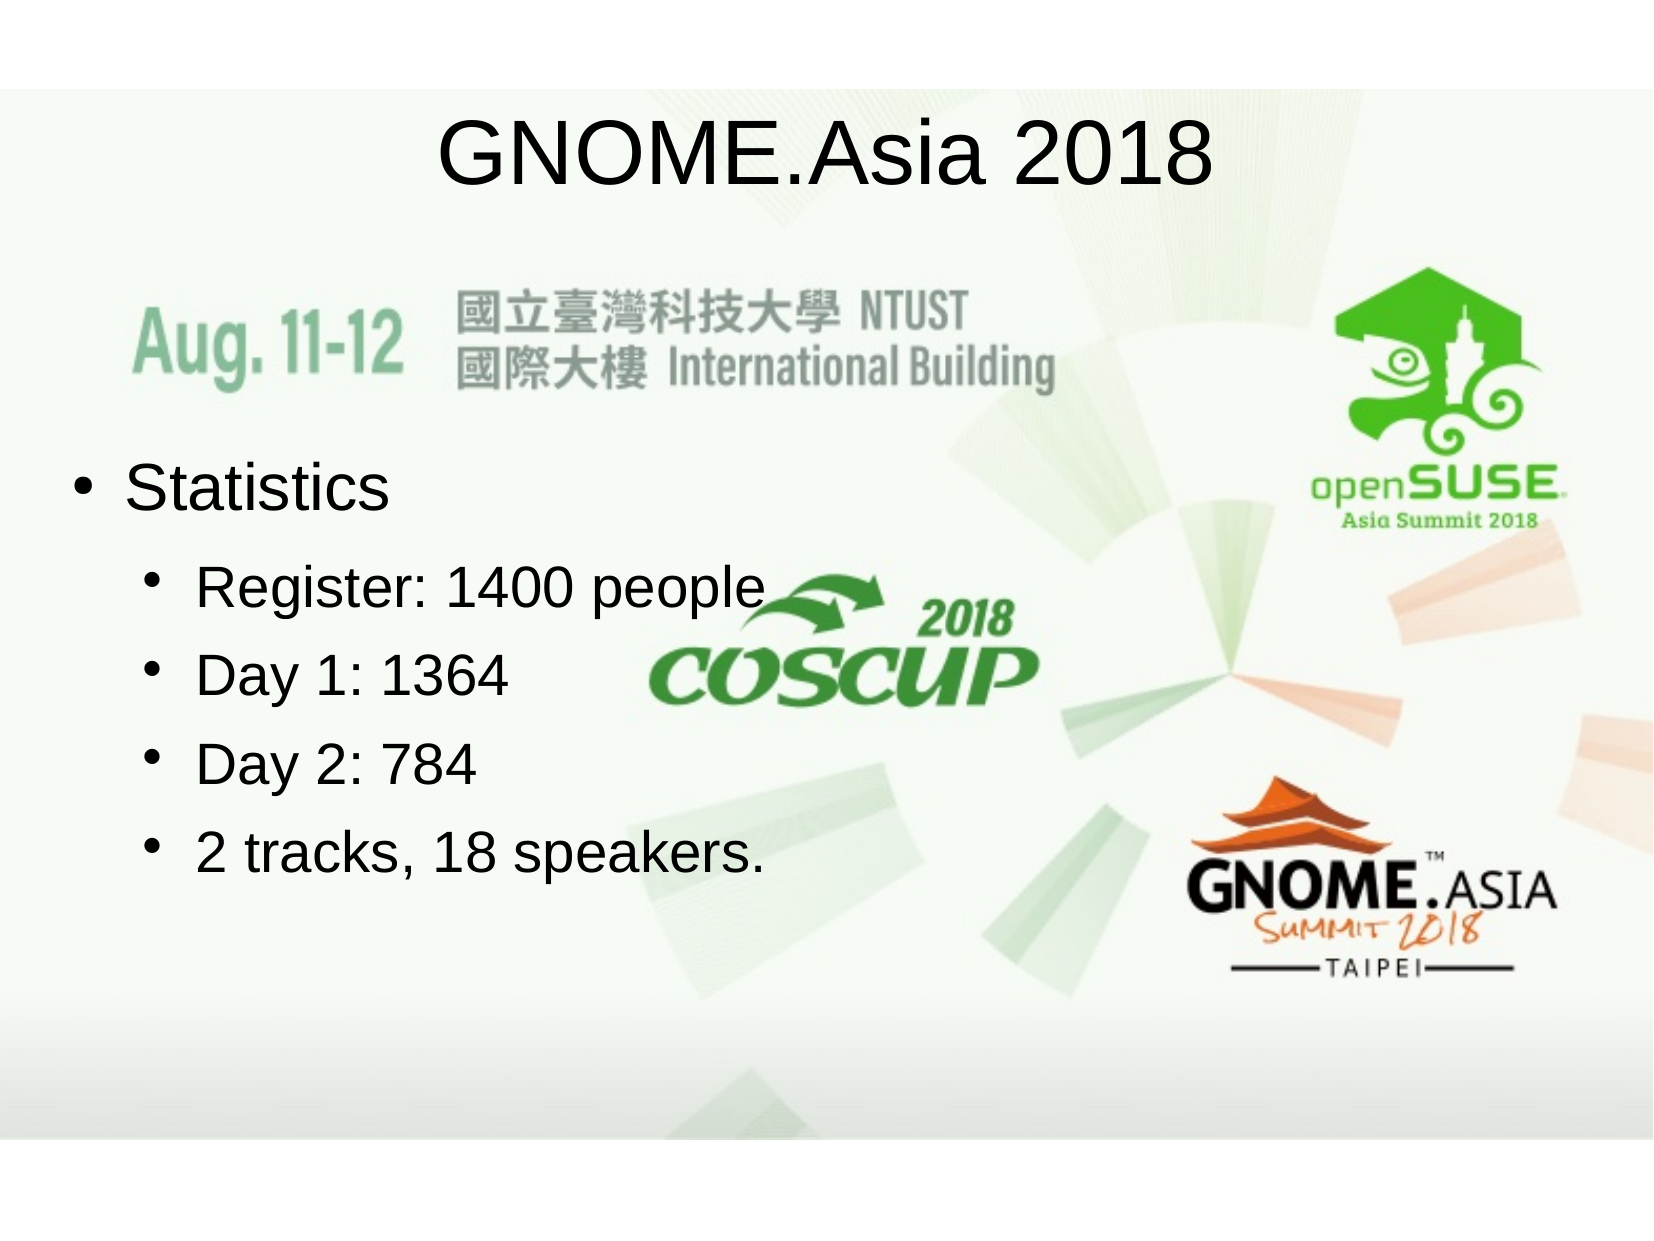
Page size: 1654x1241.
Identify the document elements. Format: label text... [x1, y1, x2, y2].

title GNOME.Asia 2018 [82, 49, 1571, 257]
picture [0, 89, 1654, 1141]
list Statistics Register: 1400 people Day 1: 1364 Day 2: 784 2 tracks, 18 speakers. [53, 450, 856, 1066]
